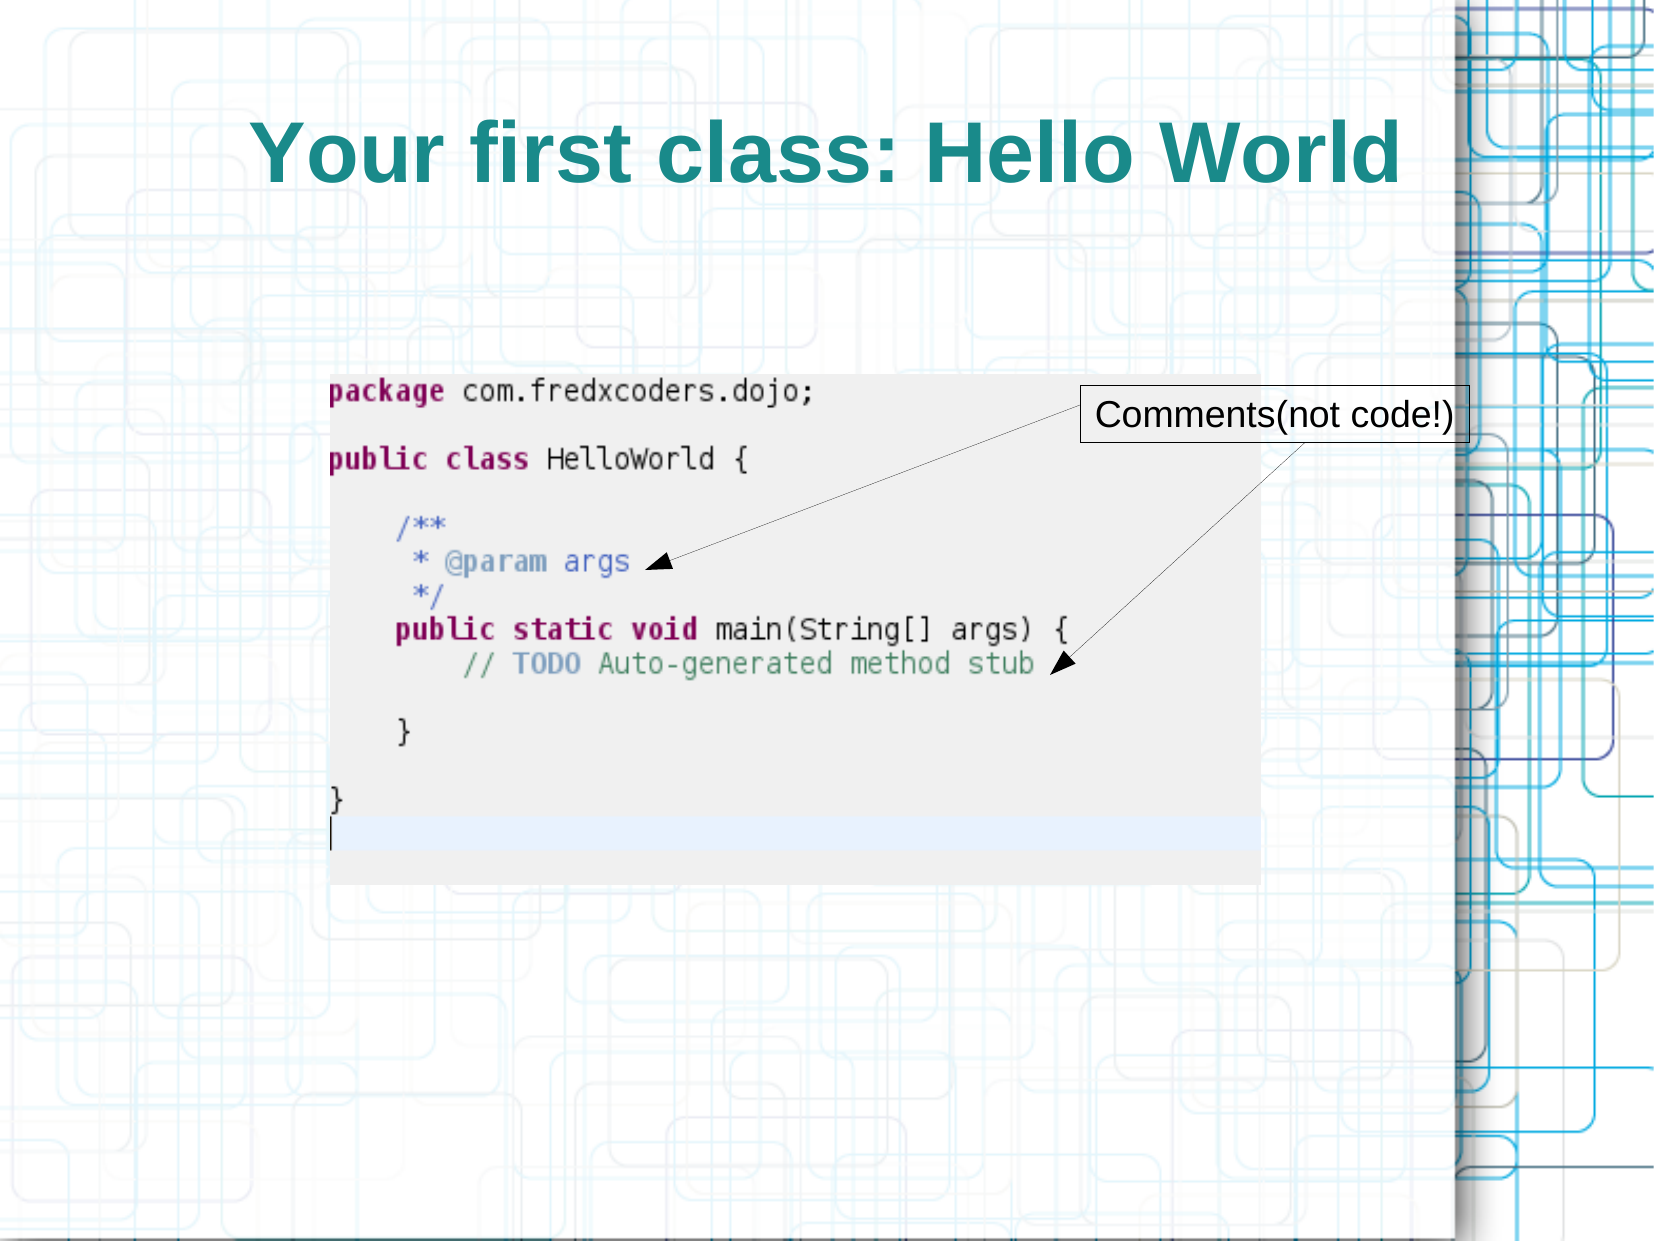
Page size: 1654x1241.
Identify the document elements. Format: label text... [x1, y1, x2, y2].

text_box Comments(not code!) [1080, 385, 1469, 443]
title Your first class: Hello World [82, 49, 1571, 257]
picture [0, 0, 1654, 1241]
